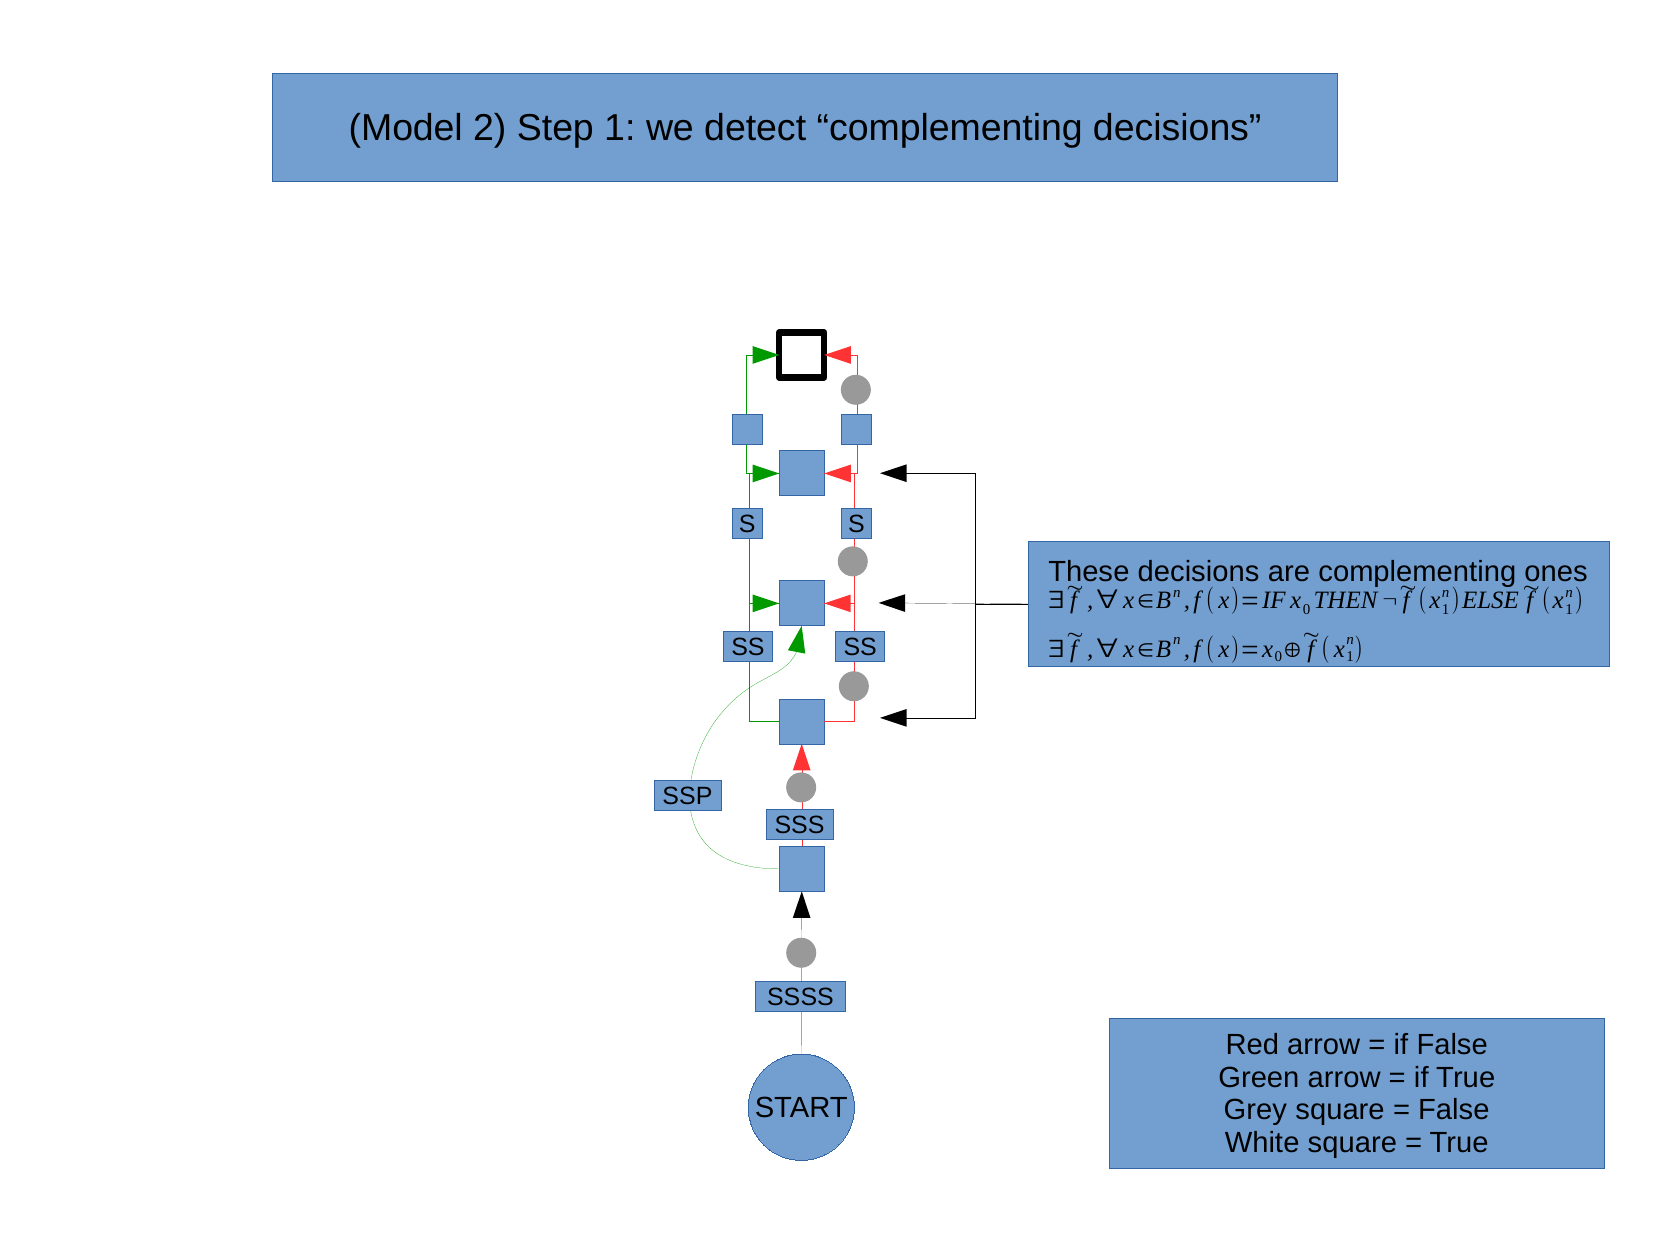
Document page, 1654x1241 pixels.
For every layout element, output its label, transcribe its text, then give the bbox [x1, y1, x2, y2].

text_box [779, 846, 825, 892]
text_box Red arrow = if False Green arrow = if True Grey square = False White square = True [1109, 1018, 1605, 1169]
text_box SS [835, 631, 885, 662]
text_box SSSS [755, 981, 846, 1012]
text_box (Model 2) Step 1: we detect “complementing decisions” [272, 73, 1338, 182]
text_box [840, 374, 871, 405]
text_box [732, 414, 763, 445]
text_box SS [723, 631, 773, 662]
text_box [779, 332, 825, 378]
text_box S [732, 508, 763, 539]
text_box [786, 937, 817, 968]
text_box [837, 546, 868, 577]
text_box [841, 414, 872, 445]
text_box [779, 699, 825, 745]
text_box These decisions are complementing ones [1028, 541, 1610, 667]
text_box S [841, 508, 872, 539]
text_box SSP [654, 780, 722, 811]
text_box START [748, 1054, 855, 1161]
text_box [838, 671, 869, 702]
text_box [779, 580, 825, 626]
text_box SSS [766, 809, 834, 840]
chart [1041, 583, 1589, 619]
text_box [779, 450, 825, 496]
chart [1041, 630, 1370, 666]
text_box [786, 772, 817, 803]
